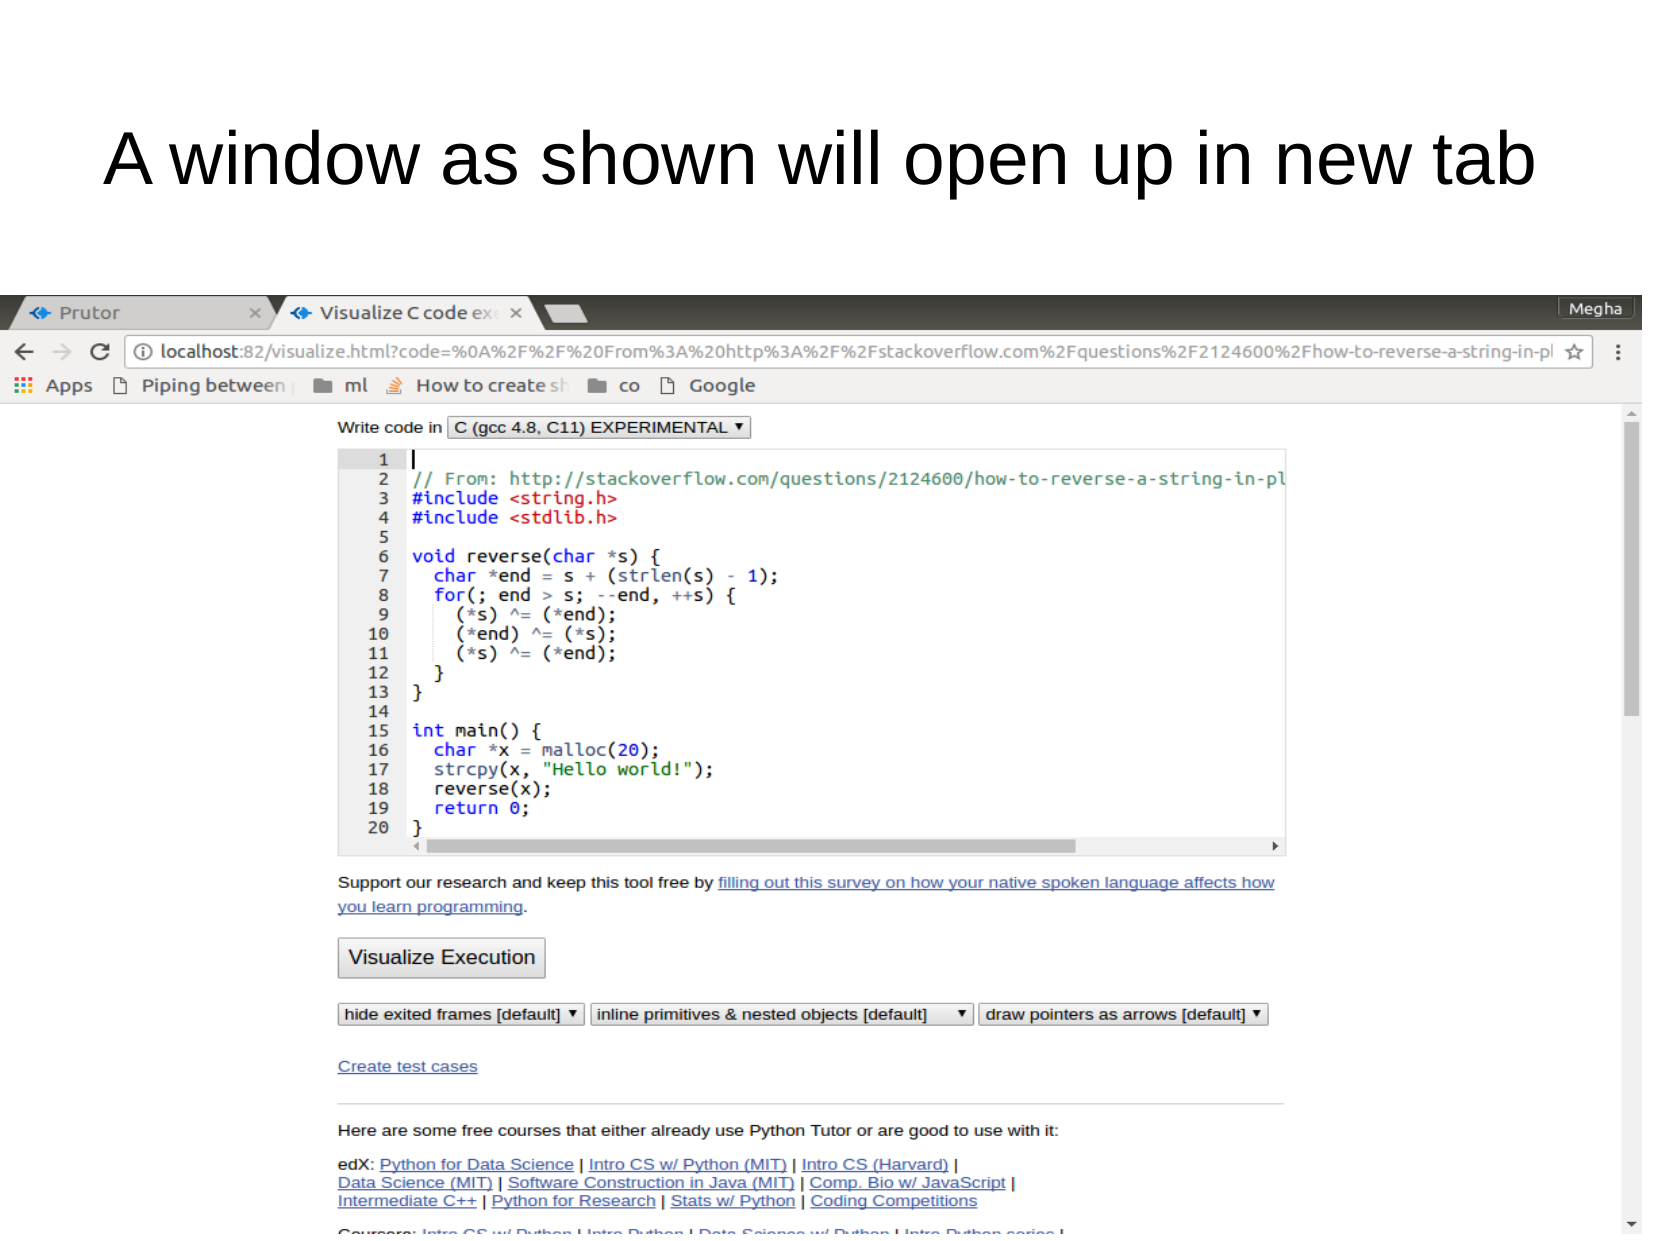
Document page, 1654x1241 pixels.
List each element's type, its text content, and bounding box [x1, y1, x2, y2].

title A window as shown will open up in new tab [82, 49, 1571, 257]
picture [0, 295, 1642, 1234]
